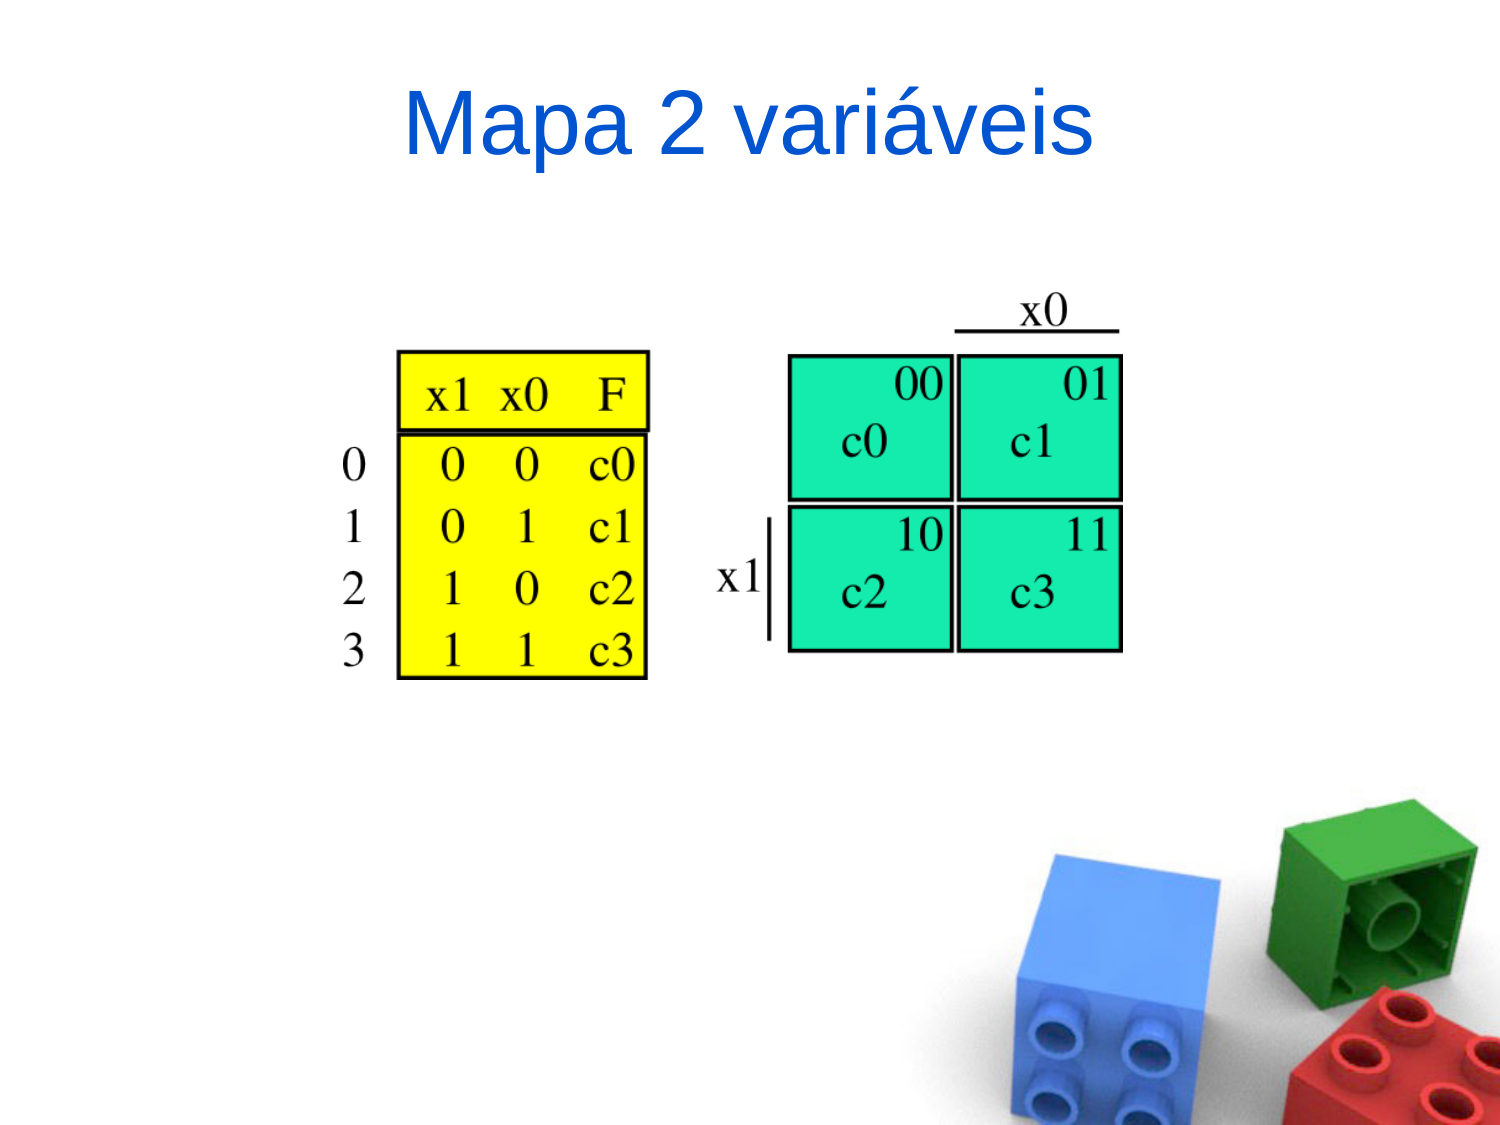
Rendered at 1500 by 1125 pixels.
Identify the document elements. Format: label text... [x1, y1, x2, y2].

title Mapa 2 variáveis [112, 0, 1388, 248]
picture [249, 187, 1500, 1125]
